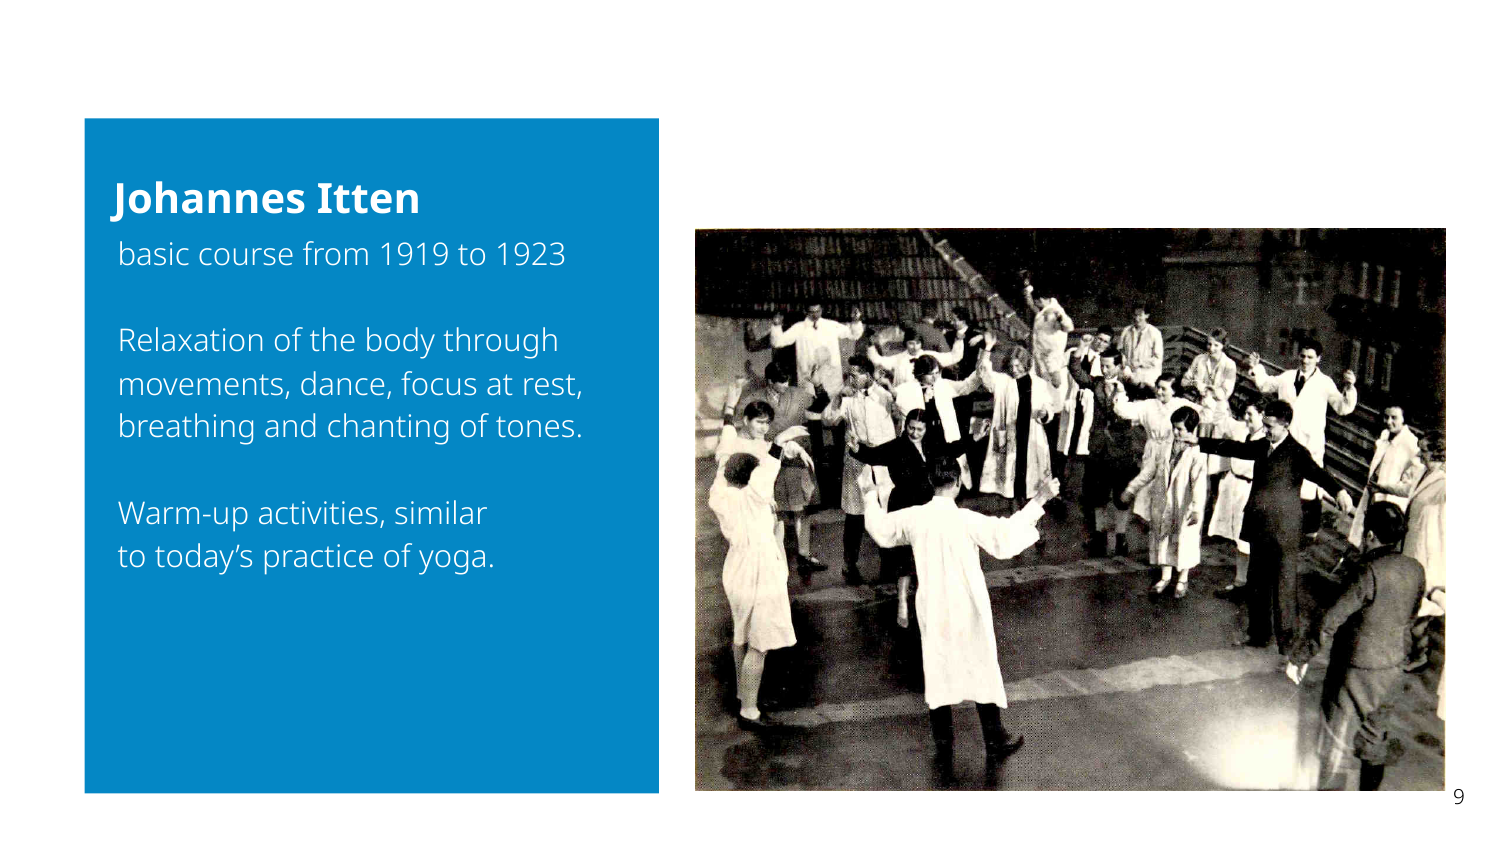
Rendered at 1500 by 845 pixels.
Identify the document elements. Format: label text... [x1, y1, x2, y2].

title Johannes Itten [98, 168, 665, 252]
picture [695, 228, 1446, 791]
title basic course from 1919 to 1923 Relaxation of the body through movements, dance, focus at rest, breathing and chanting of tones. Warm-up activities, similar to today’s practice of yoga. [102, 252, 633, 612]
